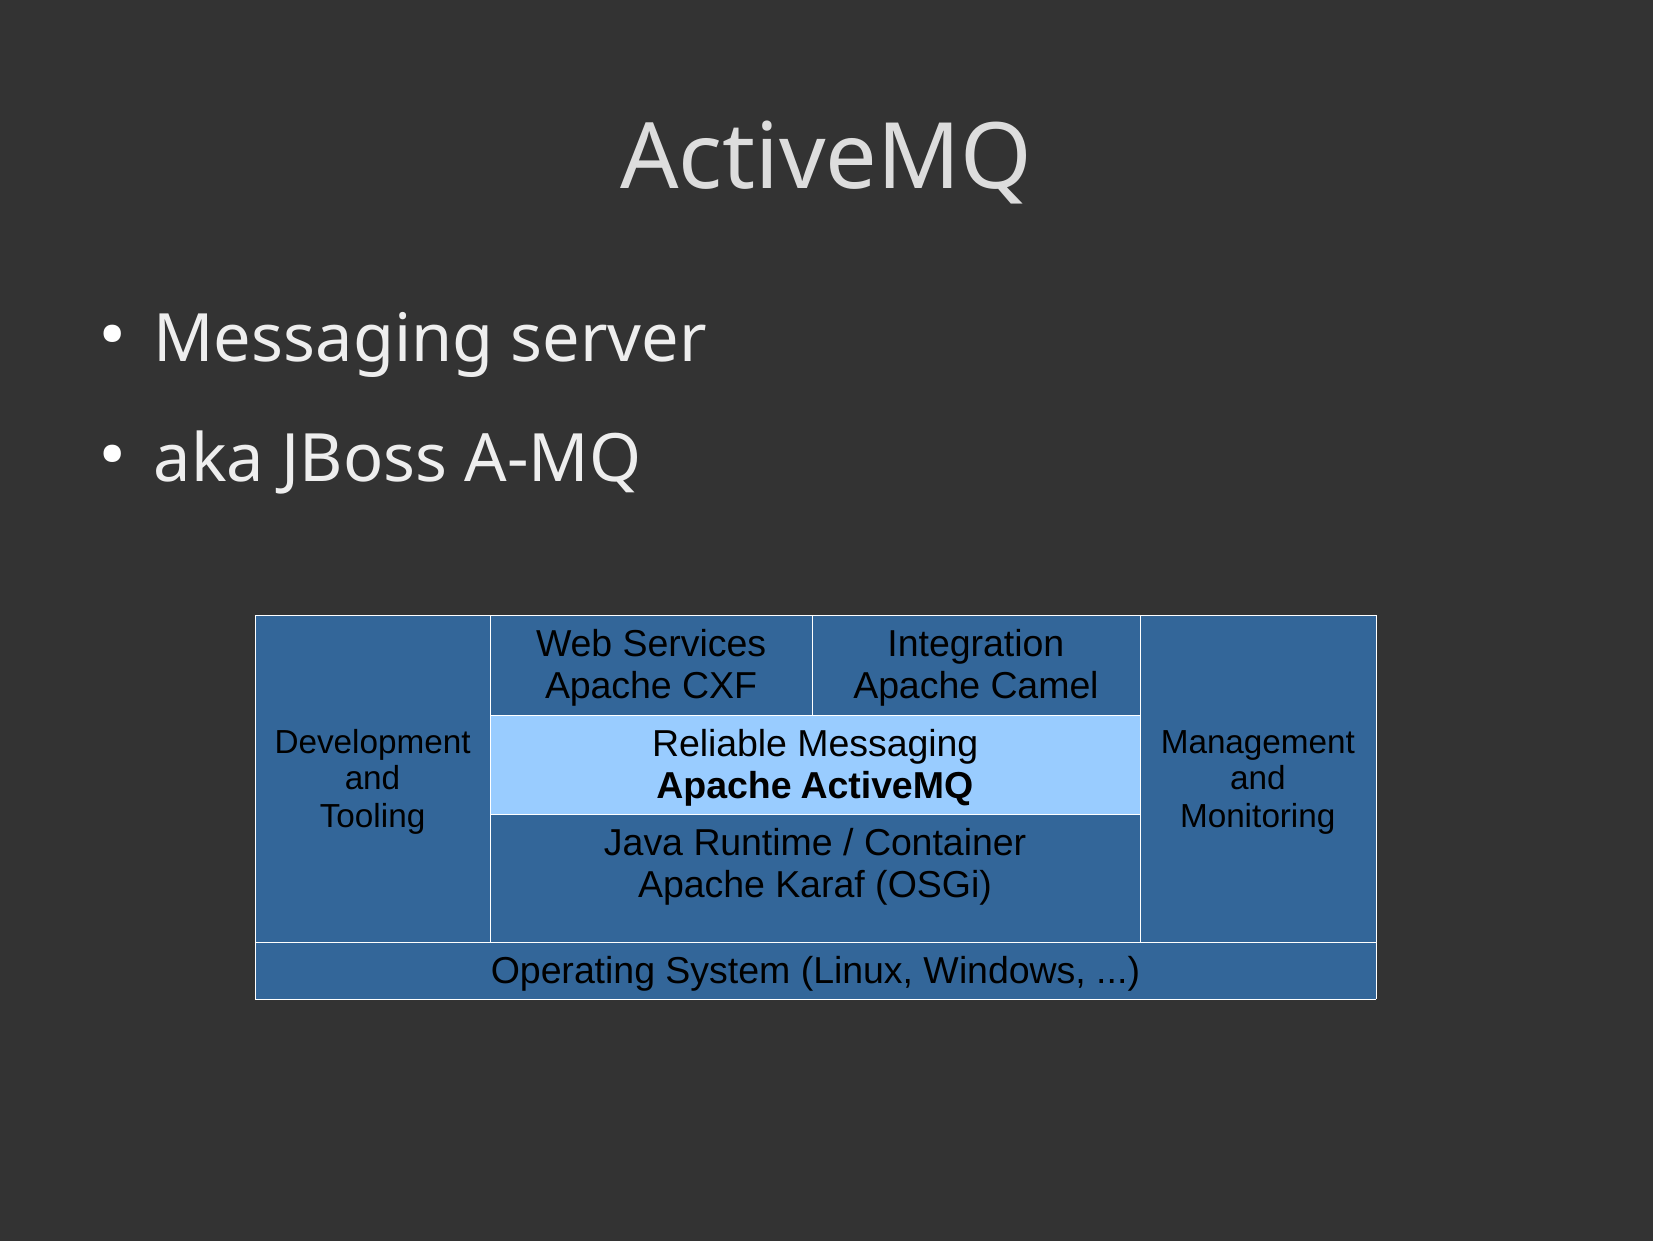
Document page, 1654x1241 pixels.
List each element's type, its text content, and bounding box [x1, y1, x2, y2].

table_header Management and Monitoring [1141, 616, 1376, 942]
table_header Development and Tooling [256, 616, 490, 942]
list Messaging server aka JBoss A-MQ [82, 290, 1571, 1010]
table_cell Operating System (Linux, Windows, ...) [256, 943, 1376, 999]
table_cell Java Runtime / Container Apache Karaf (OSGi) [491, 815, 1140, 942]
table_header Web Services Apache CXF [491, 616, 812, 715]
table_cell Reliable Messaging Apache ActiveMQ [491, 716, 1140, 814]
title ActiveMQ [82, 49, 1571, 257]
table_header Integration Apache Camel [813, 616, 1140, 715]
